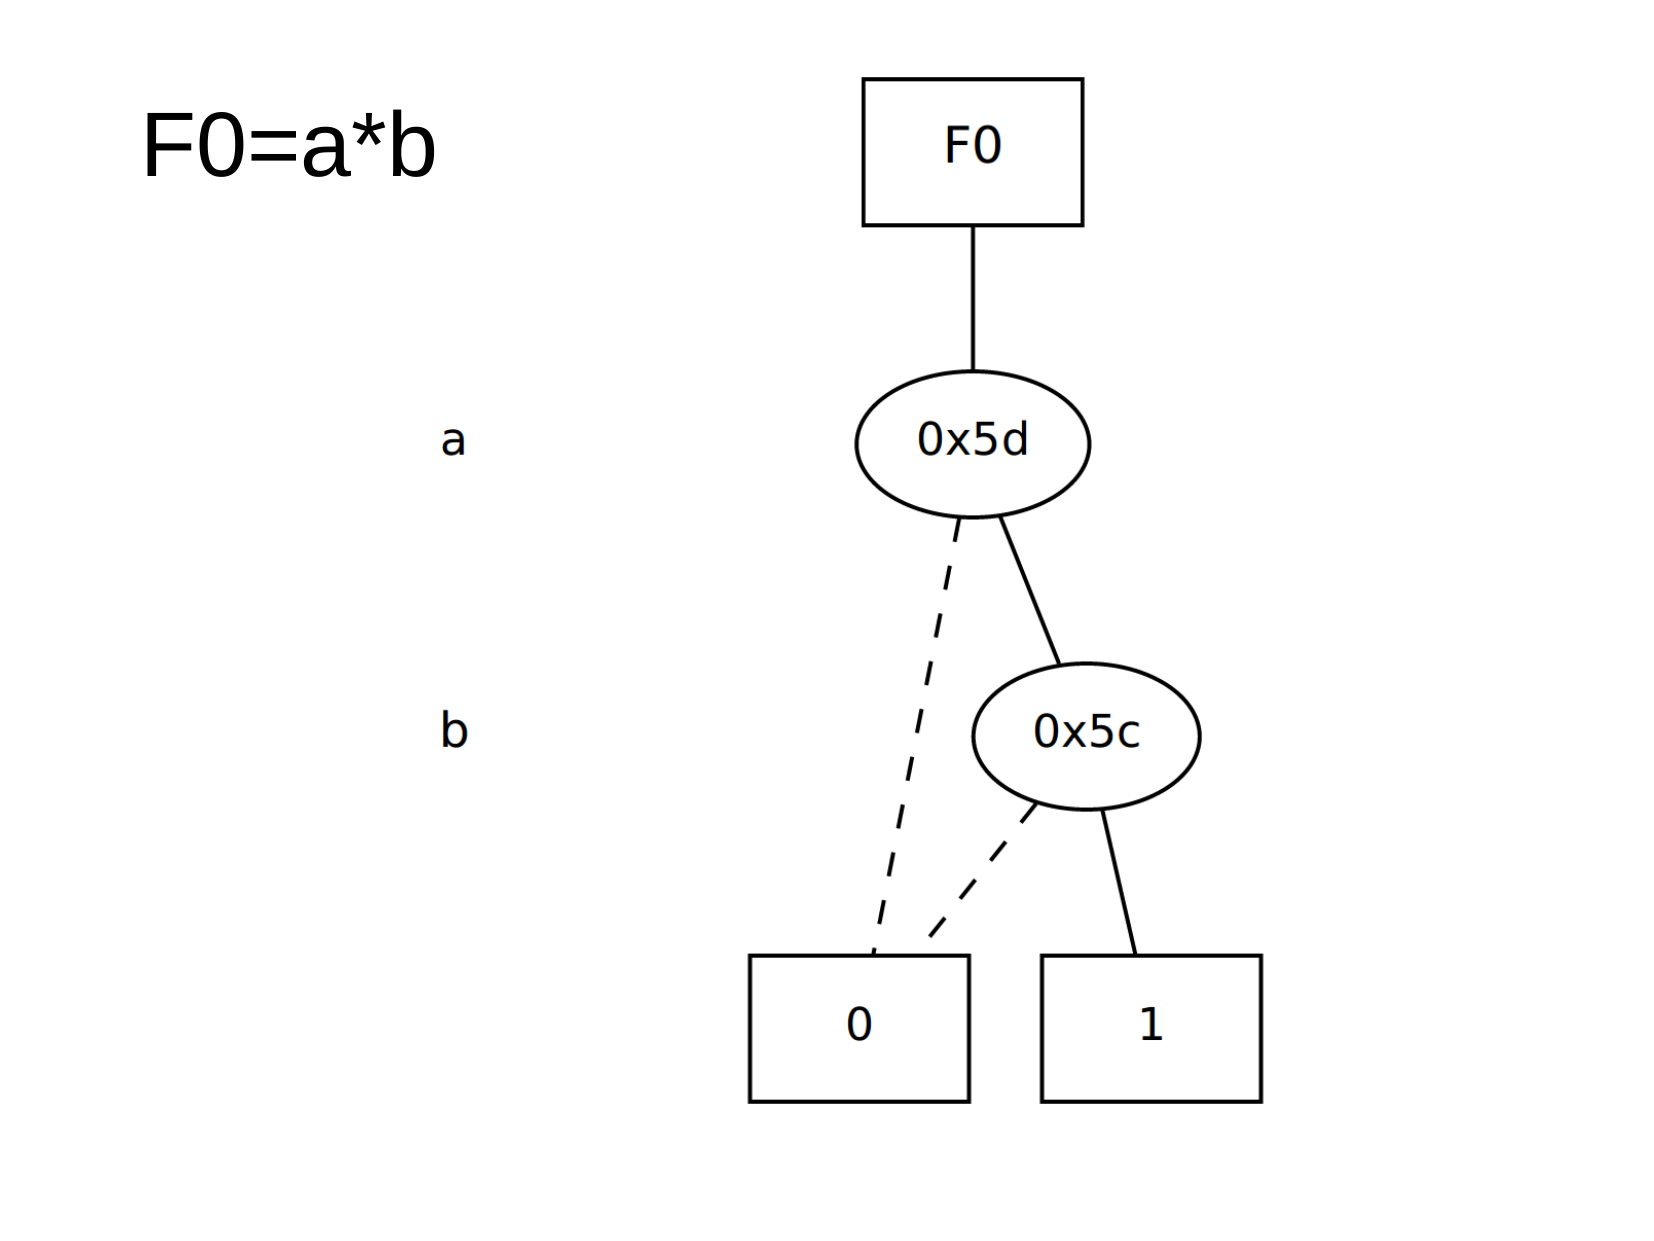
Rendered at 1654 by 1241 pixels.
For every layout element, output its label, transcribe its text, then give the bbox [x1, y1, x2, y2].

title F0=a*b [70, 40, 508, 249]
picture [330, 70, 1533, 1111]
